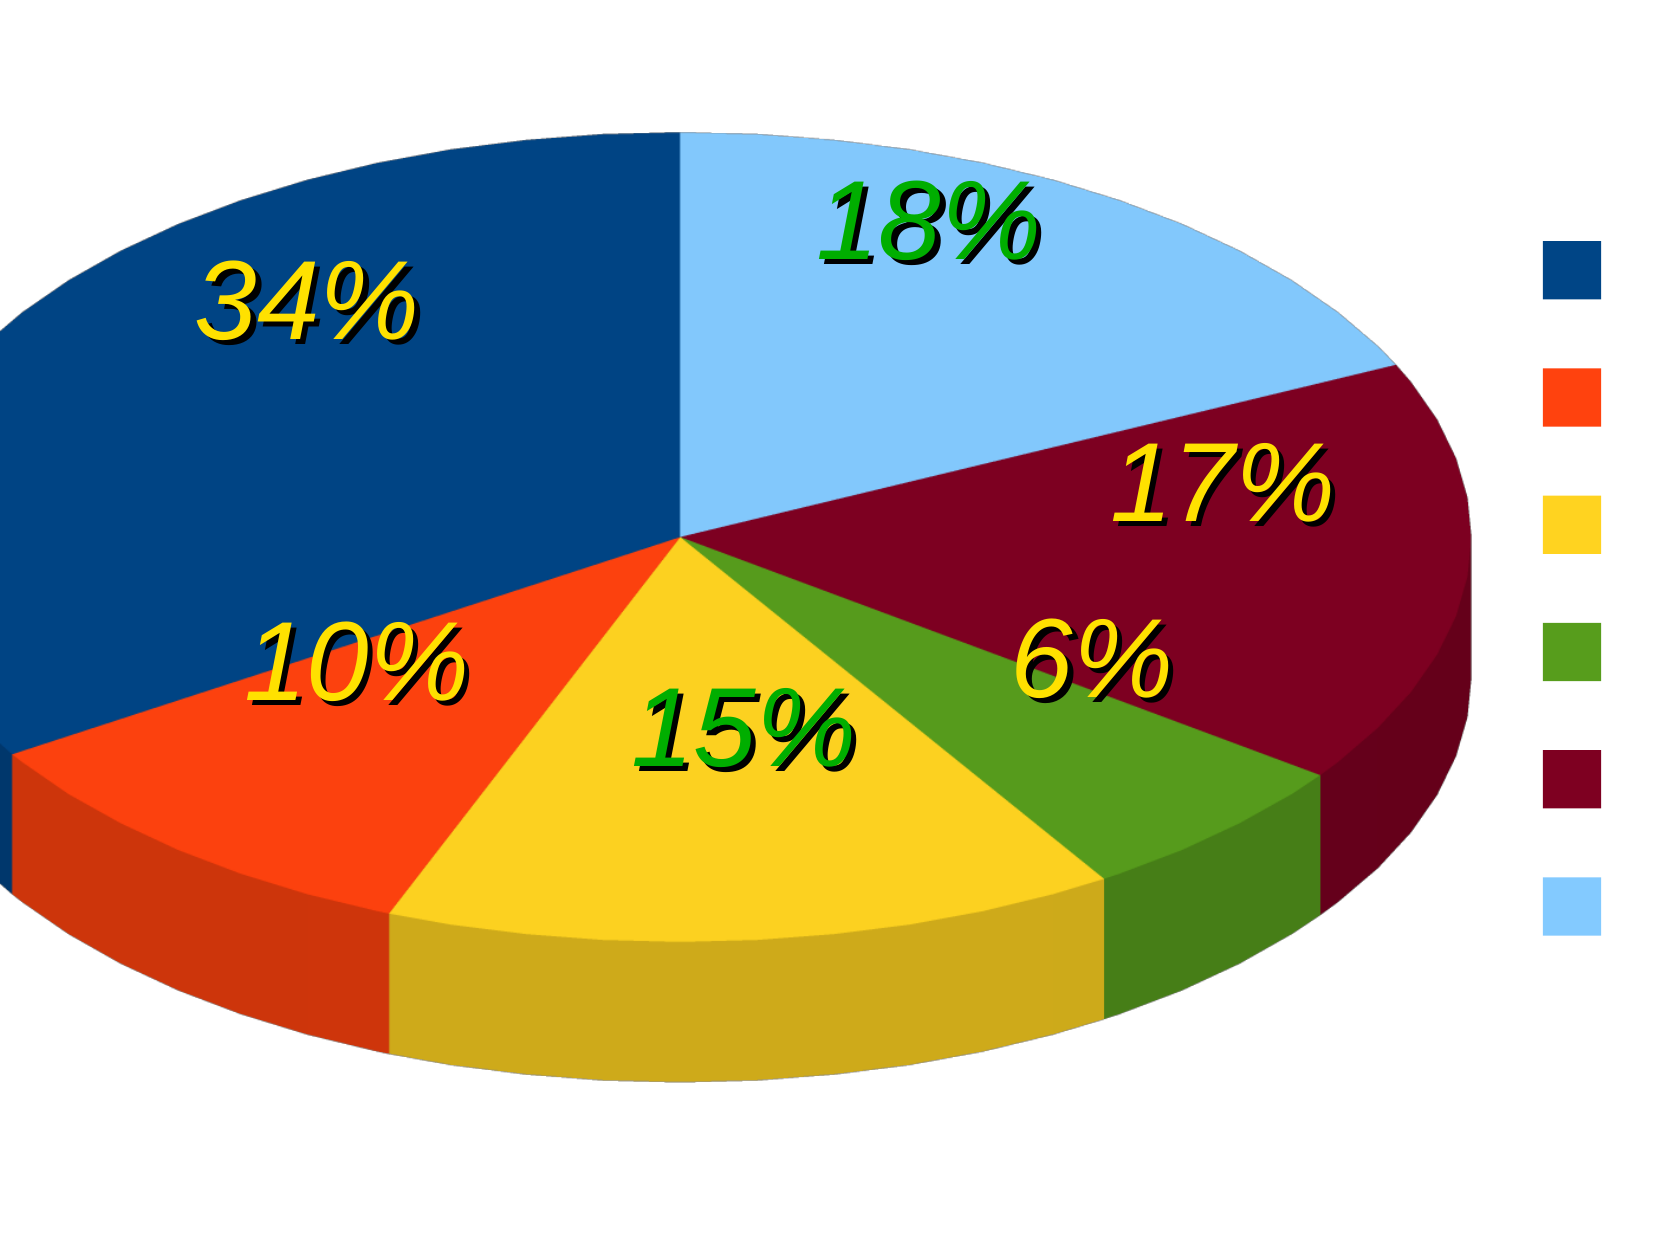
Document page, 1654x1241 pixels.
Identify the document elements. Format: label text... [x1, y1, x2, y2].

text_box 34% [179, 230, 435, 375]
text_box 18% [801, 150, 1088, 301]
text_box 6% [996, 588, 1189, 739]
text_box 10% [229, 591, 485, 742]
text_box 15% [616, 656, 872, 807]
chart [0, 111, 1654, 1126]
text_box 17% [1095, 412, 1351, 563]
